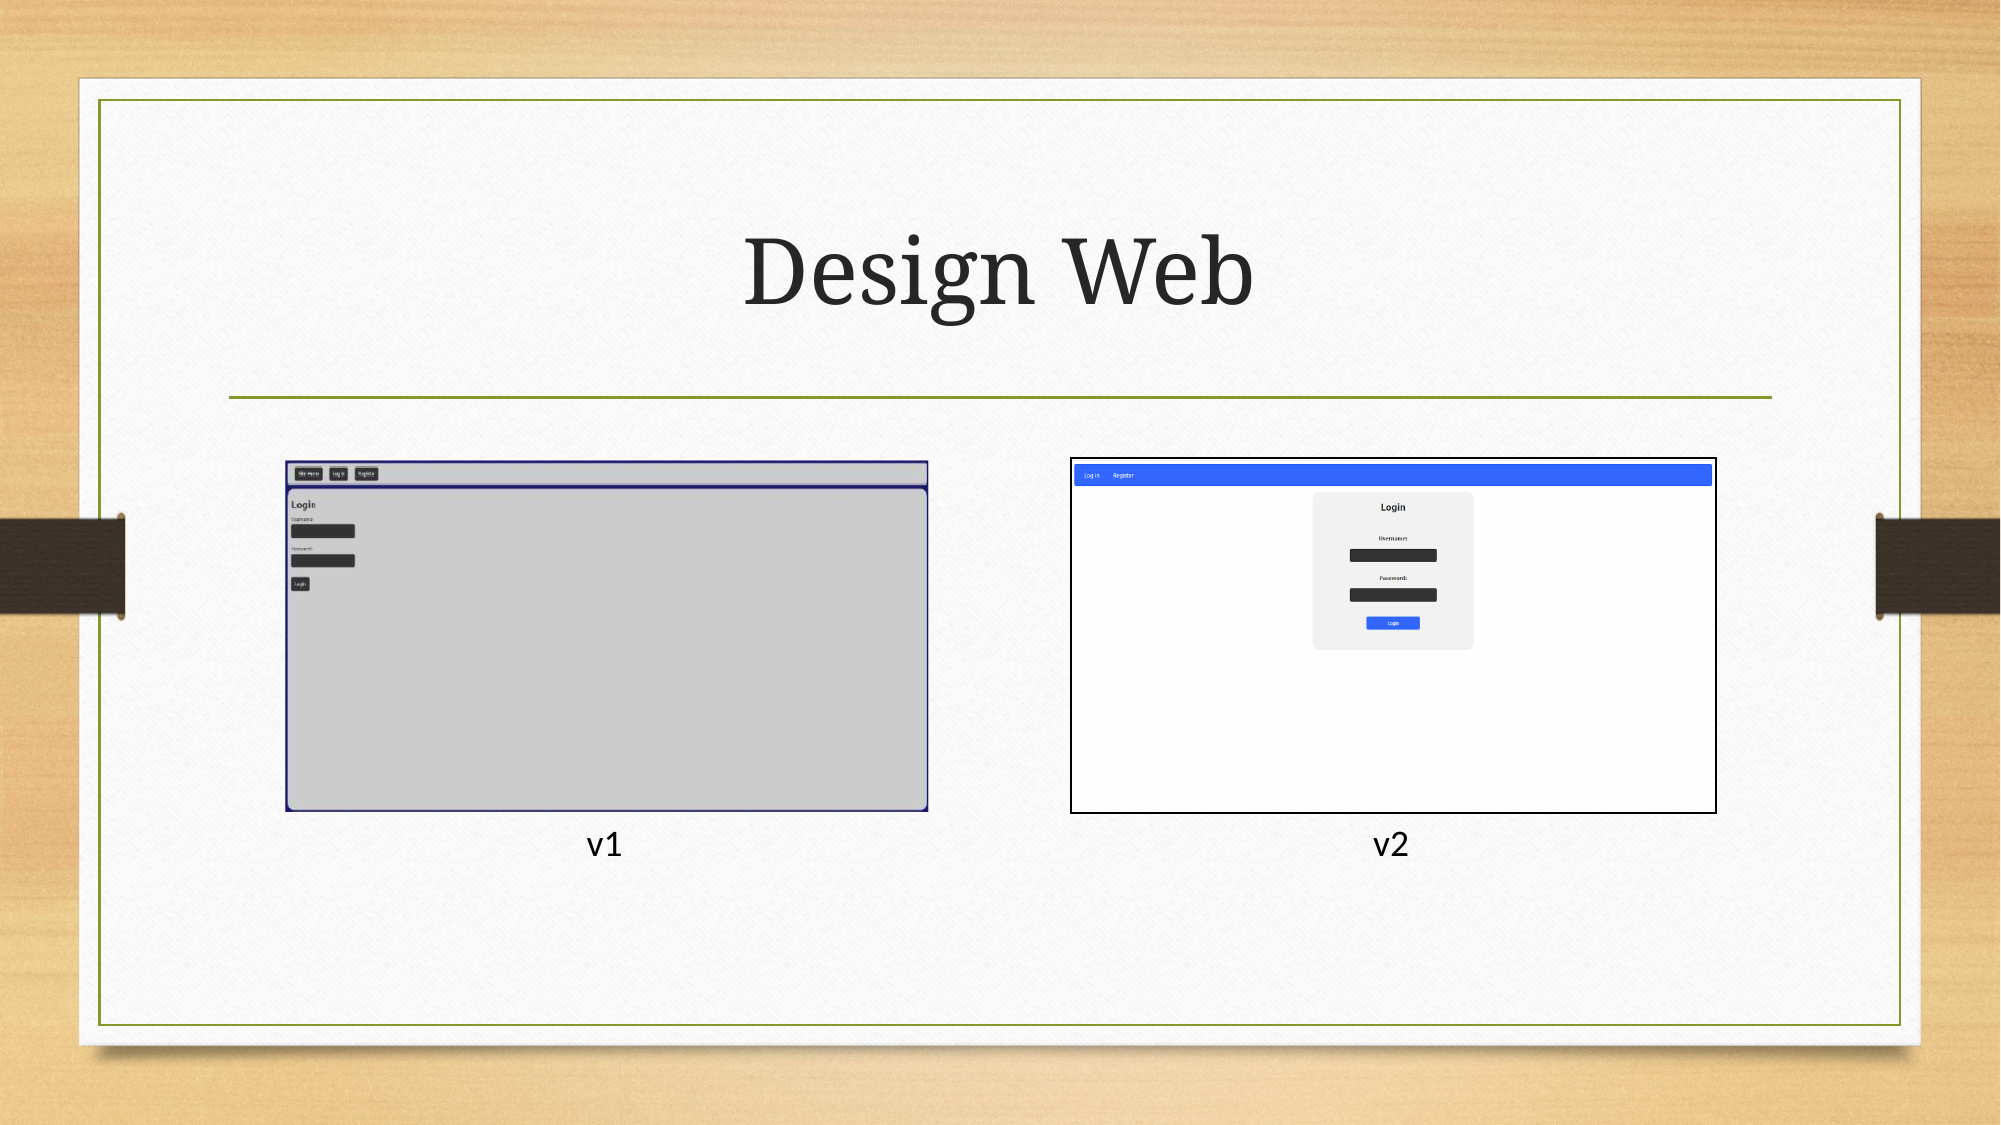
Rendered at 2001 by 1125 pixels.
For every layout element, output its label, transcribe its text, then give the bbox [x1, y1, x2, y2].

picture [285, 459, 929, 812]
text_box v1 [571, 811, 642, 873]
text_box v2 [1358, 811, 1429, 873]
title Design Web [212, 161, 1788, 376]
picture [1071, 459, 1715, 812]
